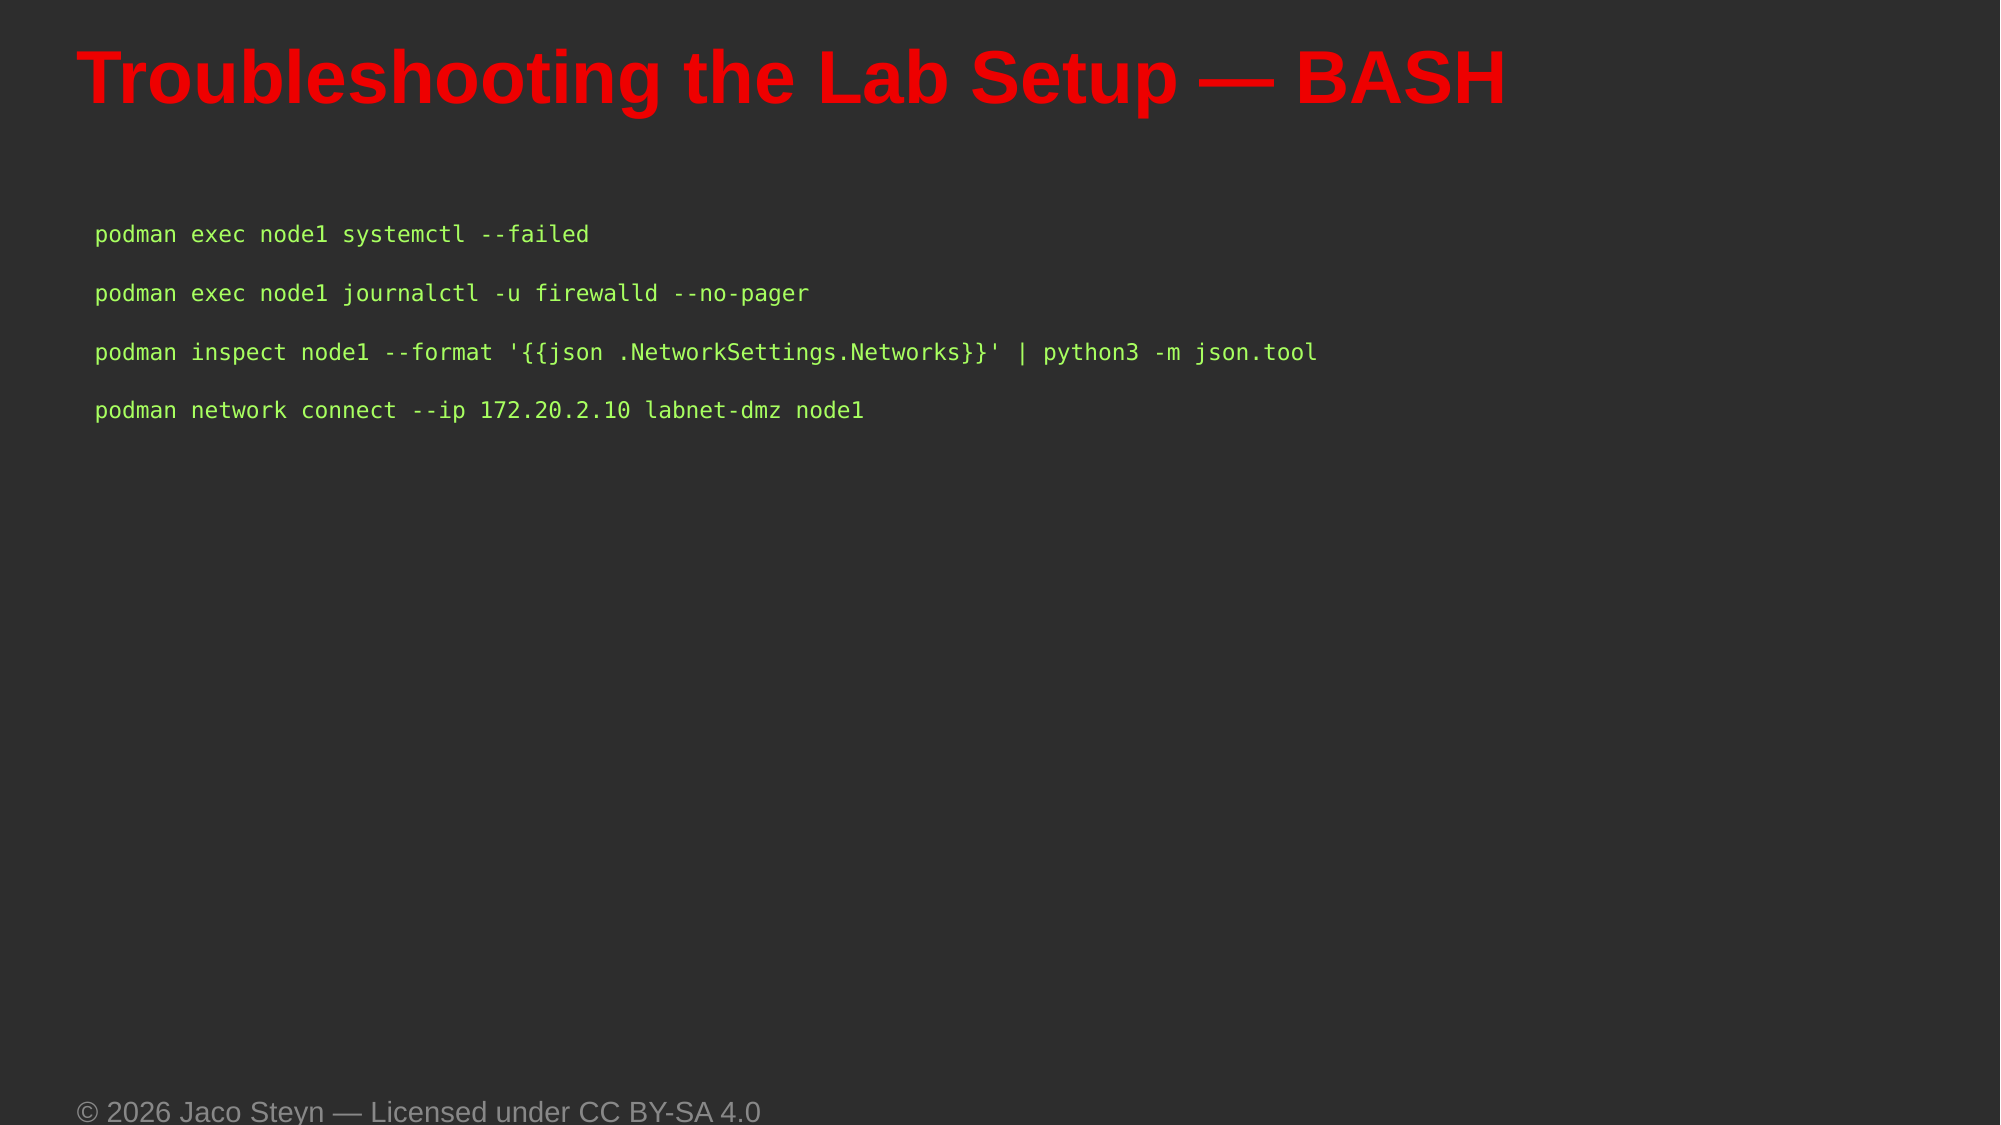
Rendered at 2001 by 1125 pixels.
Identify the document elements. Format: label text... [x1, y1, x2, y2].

text_box podman exec node1 systemctl --failed podman exec node1 journalctl -u firewalld --no-pager podman inspect node1 --format '{{json .NetworkSettings.Networks}}' | python3 -m json.tool podman network connect --ip 172.20.2.10 labnet-dmz node1 [59, 194, 1942, 1052]
text_box © 2026 Jaco Steyn — Licensed under CC BY-SA 4.0 [59, 1083, 1942, 1120]
text_box Troubleshooting the Lab Setup — BASH [59, 23, 1942, 178]
